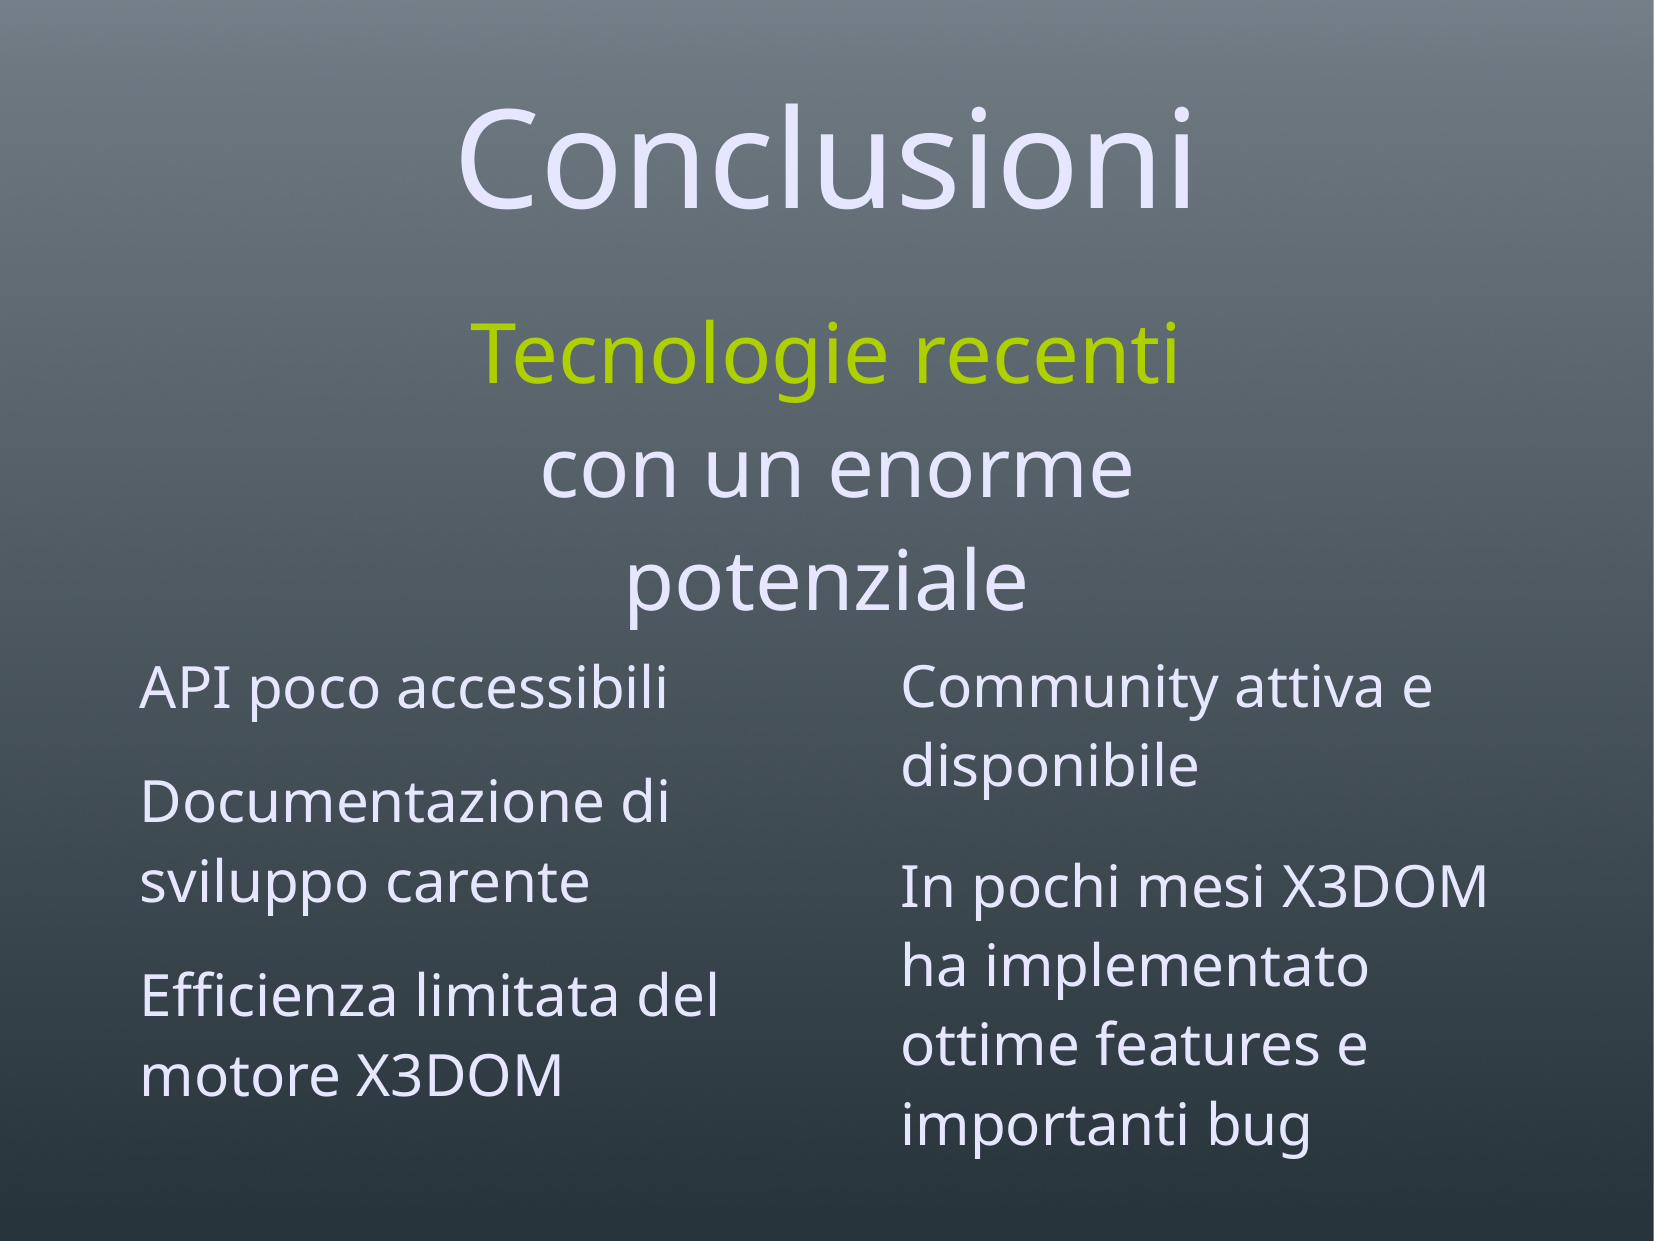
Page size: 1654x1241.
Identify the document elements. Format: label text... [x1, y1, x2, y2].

text_box Tecnologie recenti con un enorme potenziale [308, 287, 1346, 535]
text_box API poco accessibili Documentazione di sviluppo carente Efficienza limitata del motore X3DOM [125, 638, 810, 1131]
text_box Community attiva e disponibile In pochi mesi X3DOM ha implementato ottime features e importanti bug [885, 637, 1571, 1241]
picture [0, 0, 1654, 1241]
text_box Conclusioni [410, 54, 1244, 261]
